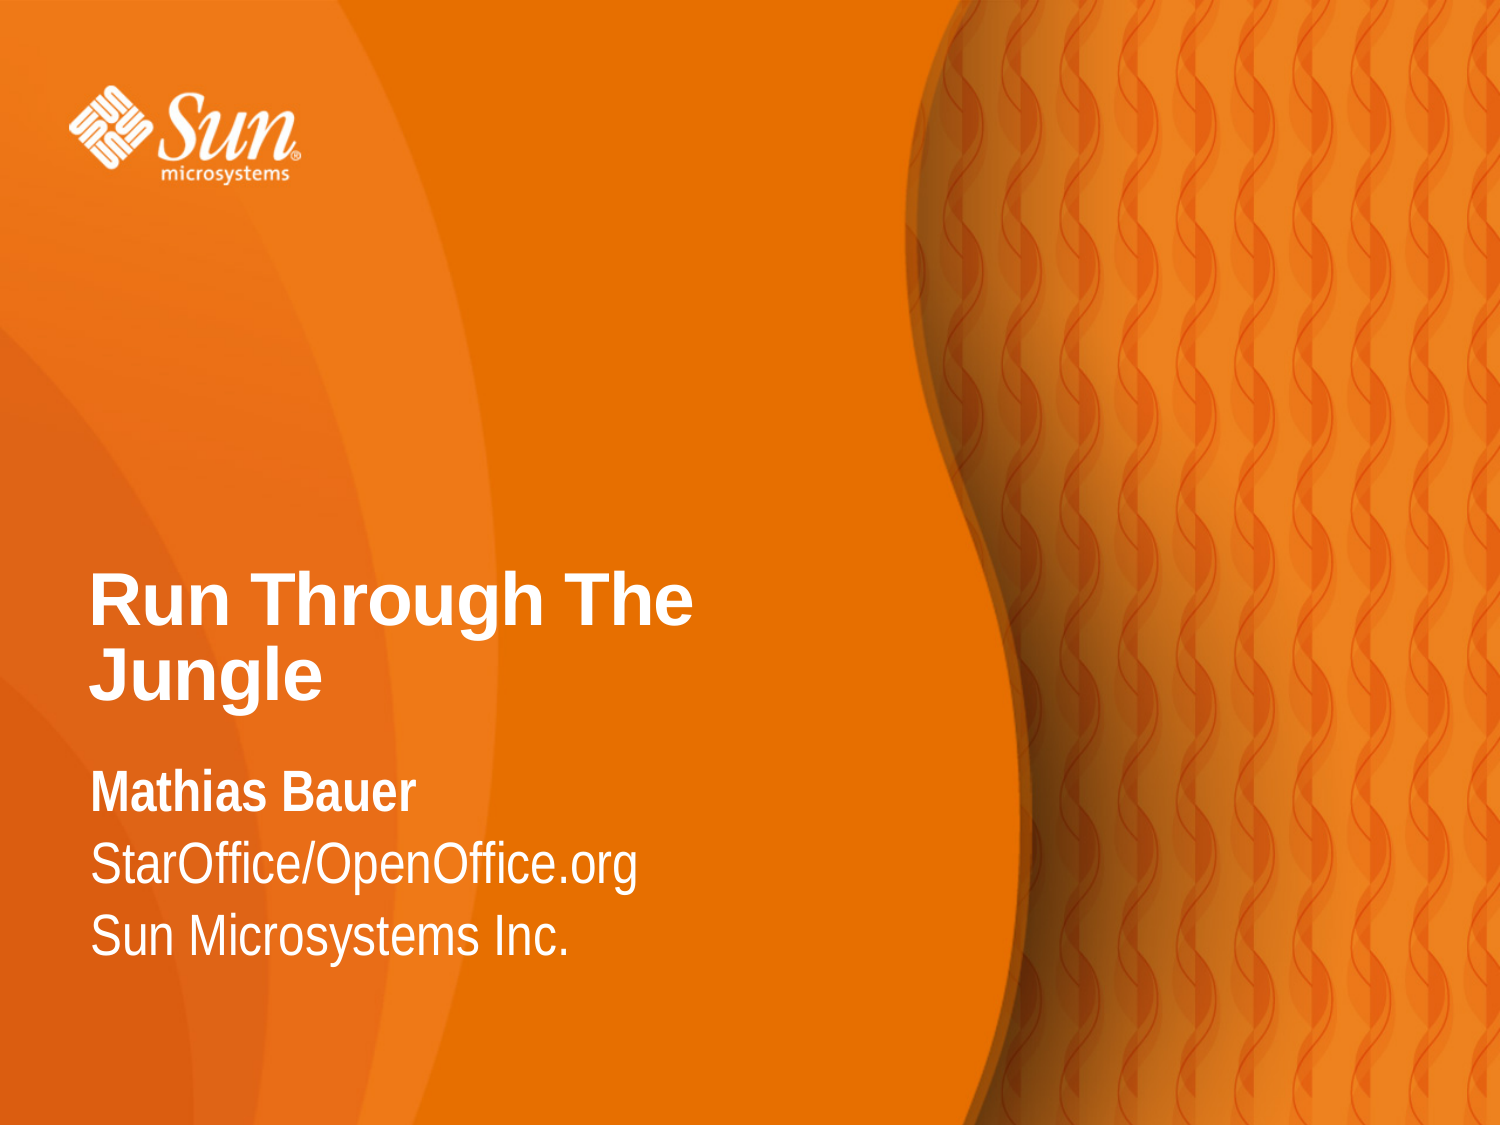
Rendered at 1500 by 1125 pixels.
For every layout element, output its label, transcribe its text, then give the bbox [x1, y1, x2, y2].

picture [0, 0, 1500, 1125]
list Mathias Bauer StarOffice/OpenOffice.org Sun Microsystems Inc. [90, 766, 1080, 977]
title Run Through The Jungle [88, 527, 908, 716]
